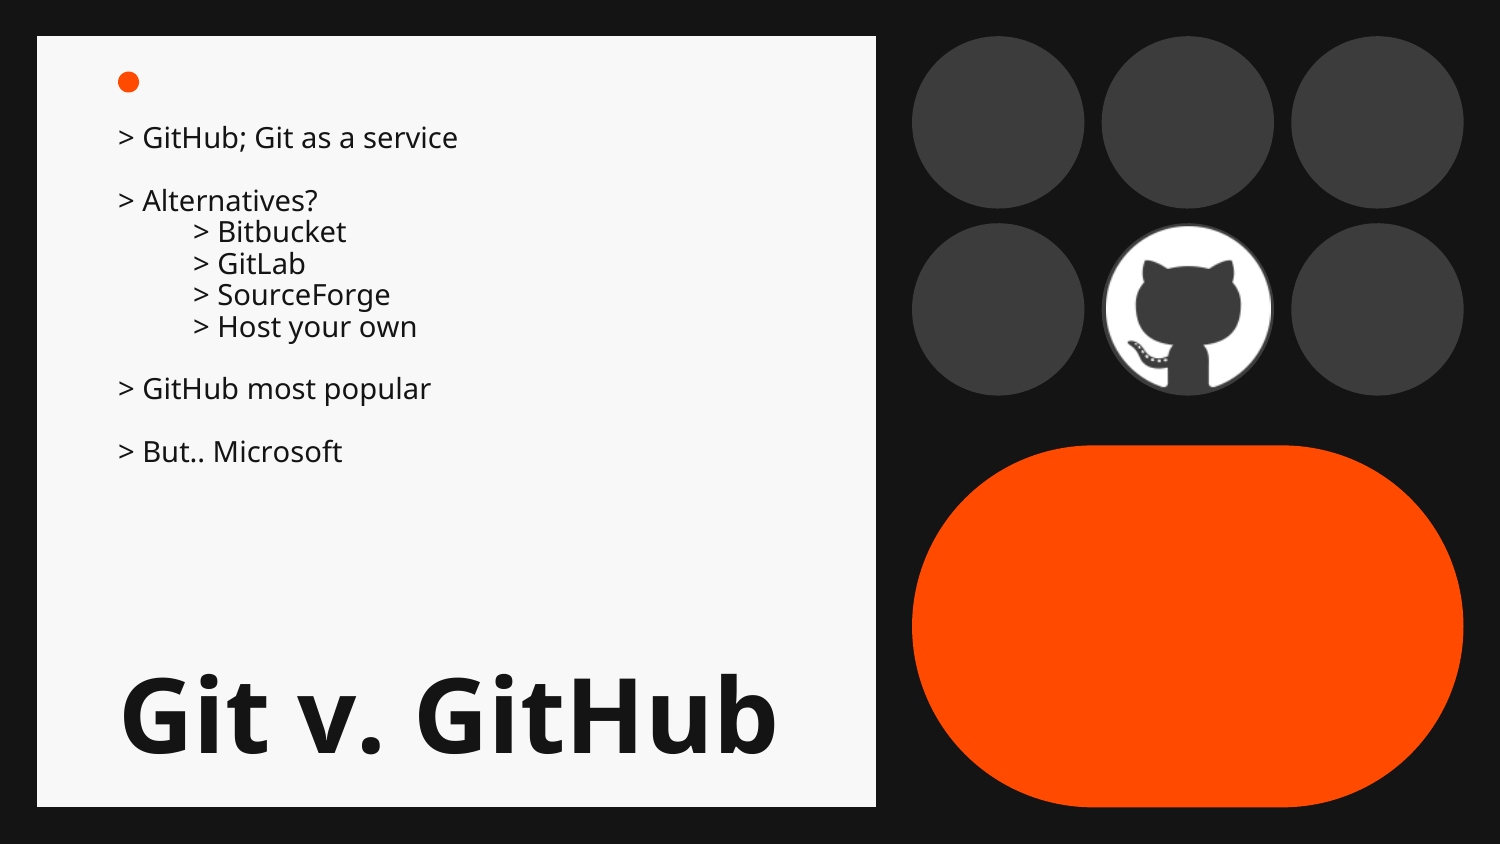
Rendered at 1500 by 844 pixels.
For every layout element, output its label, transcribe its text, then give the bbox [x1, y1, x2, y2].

subtitle > GitHub; Git as a service > Alternatives? > Bitbucket > GitLab > SourceForge > Host your own > GitHub most popular > But.. Microsoft [118, 123, 751, 544]
picture [1106, 225, 1271, 390]
title Git v. GitHub [118, 543, 794, 773]
text_box [118, 71, 140, 93]
